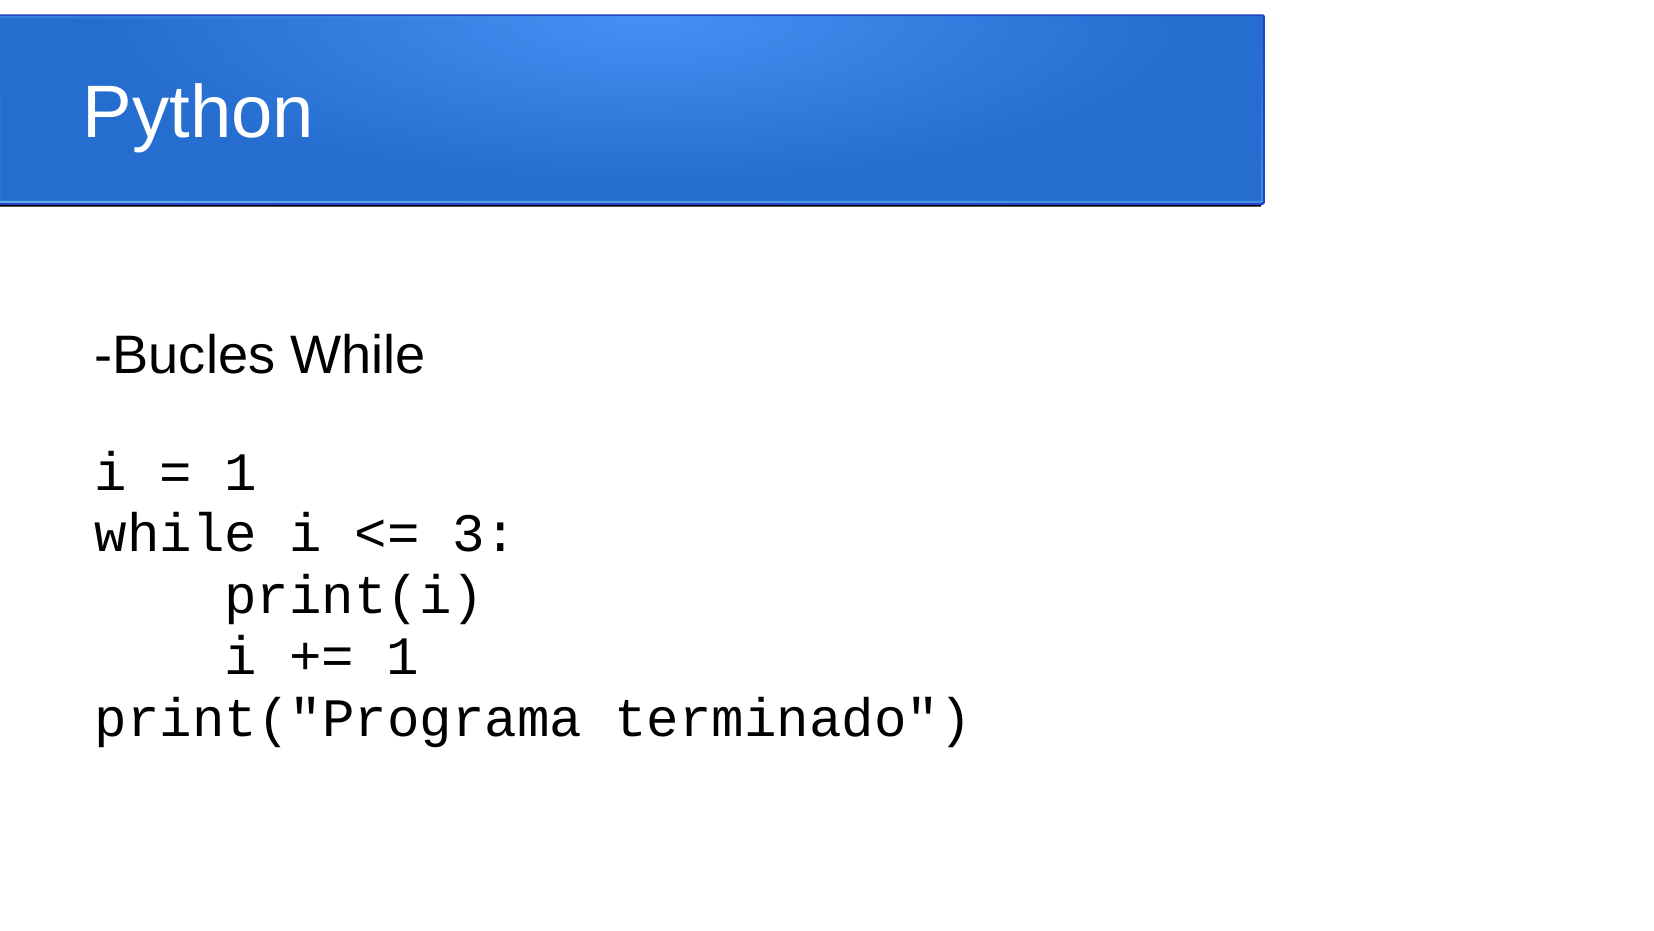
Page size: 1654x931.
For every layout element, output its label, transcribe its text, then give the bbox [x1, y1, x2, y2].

subtitle -Bucles While i = 1 while i <= 3: print(i) i += 1 print("Programa terminado") [94, 268, 1583, 808]
title Python [82, 35, 1235, 189]
